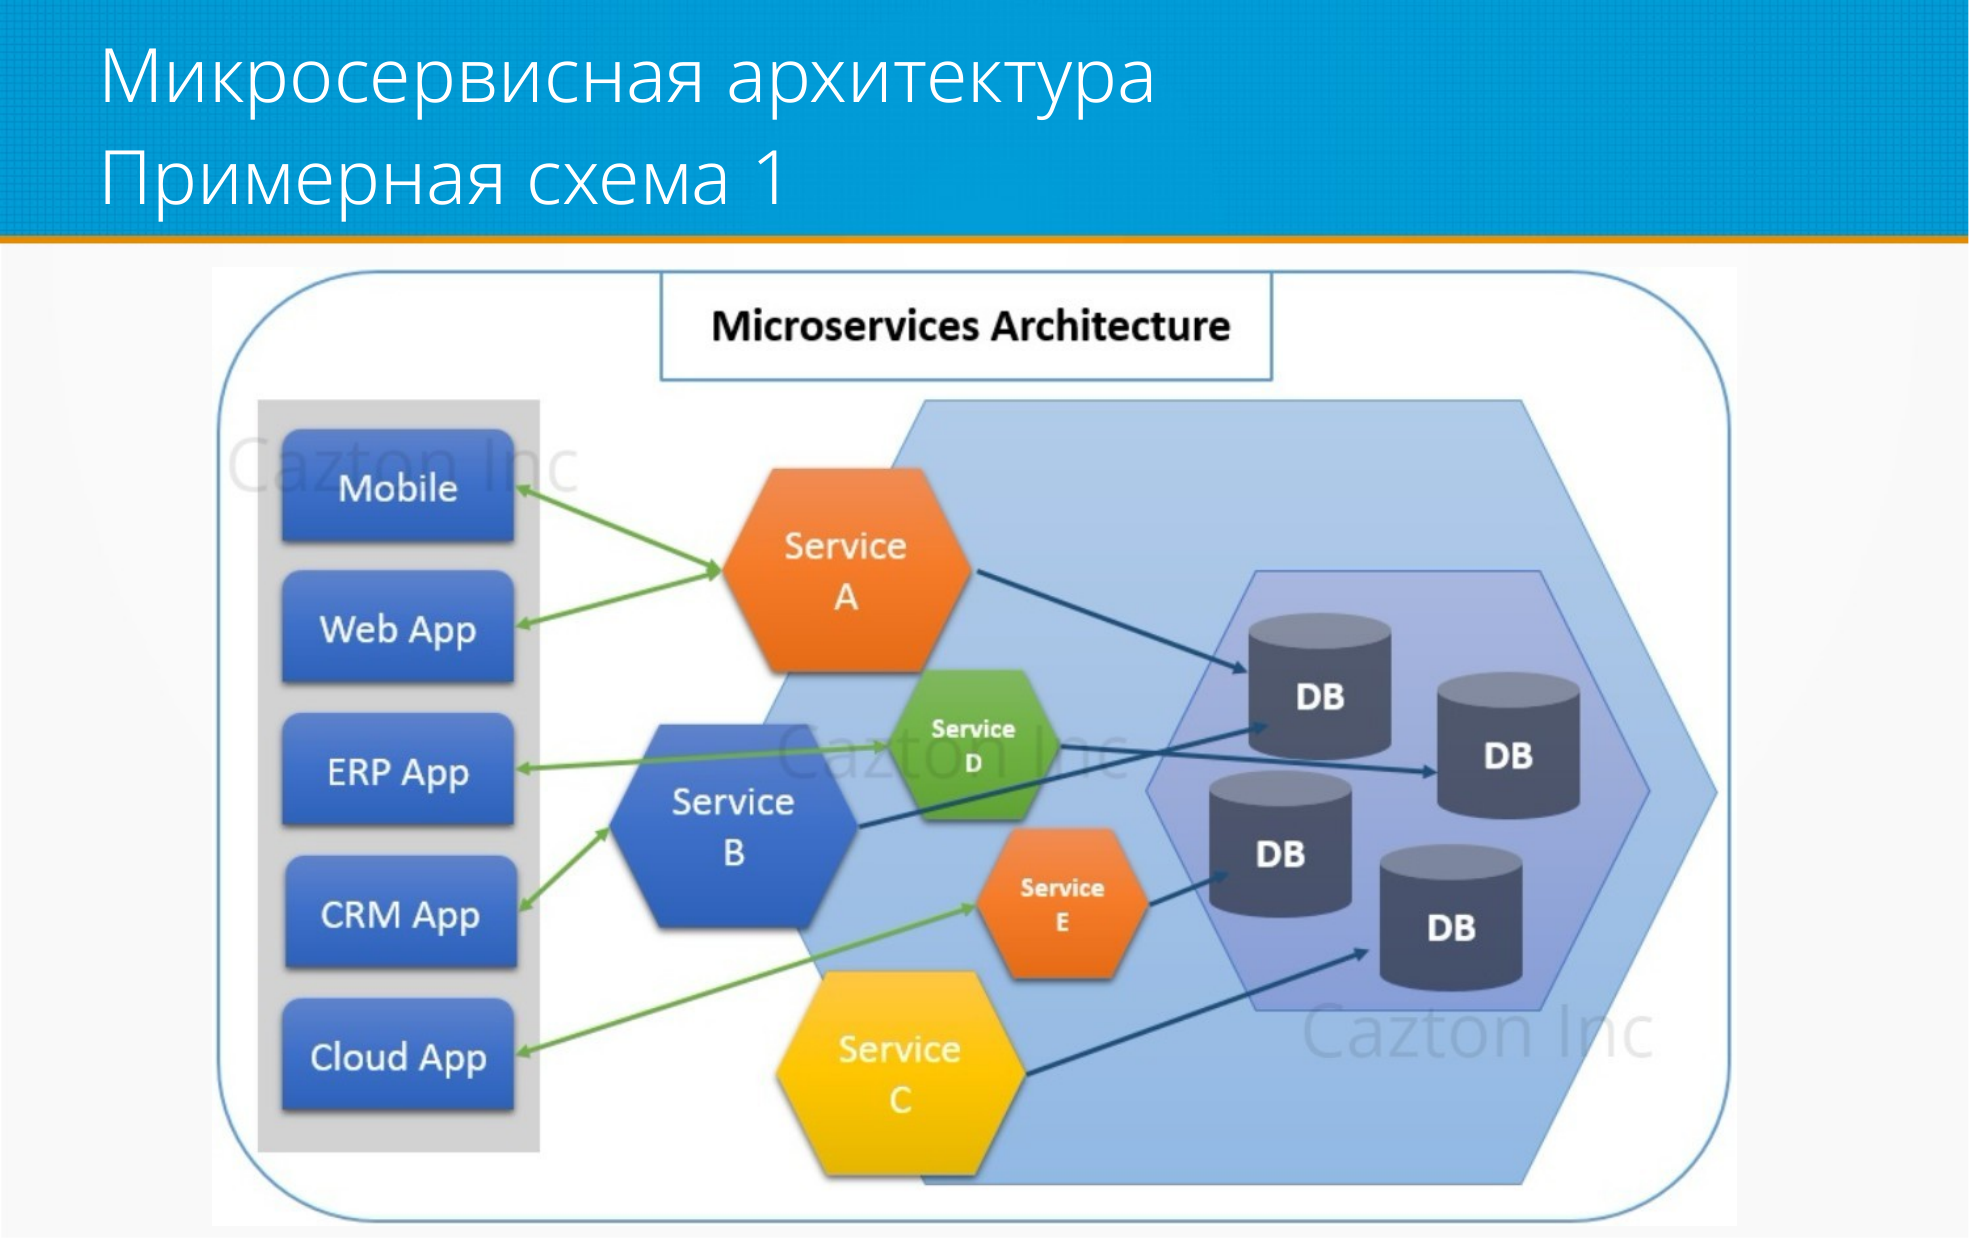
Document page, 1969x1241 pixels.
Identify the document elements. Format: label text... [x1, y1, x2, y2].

title Микросервисная архитектура Примерная схема 1 [98, 19, 1870, 227]
picture [0, 233, 1969, 1241]
